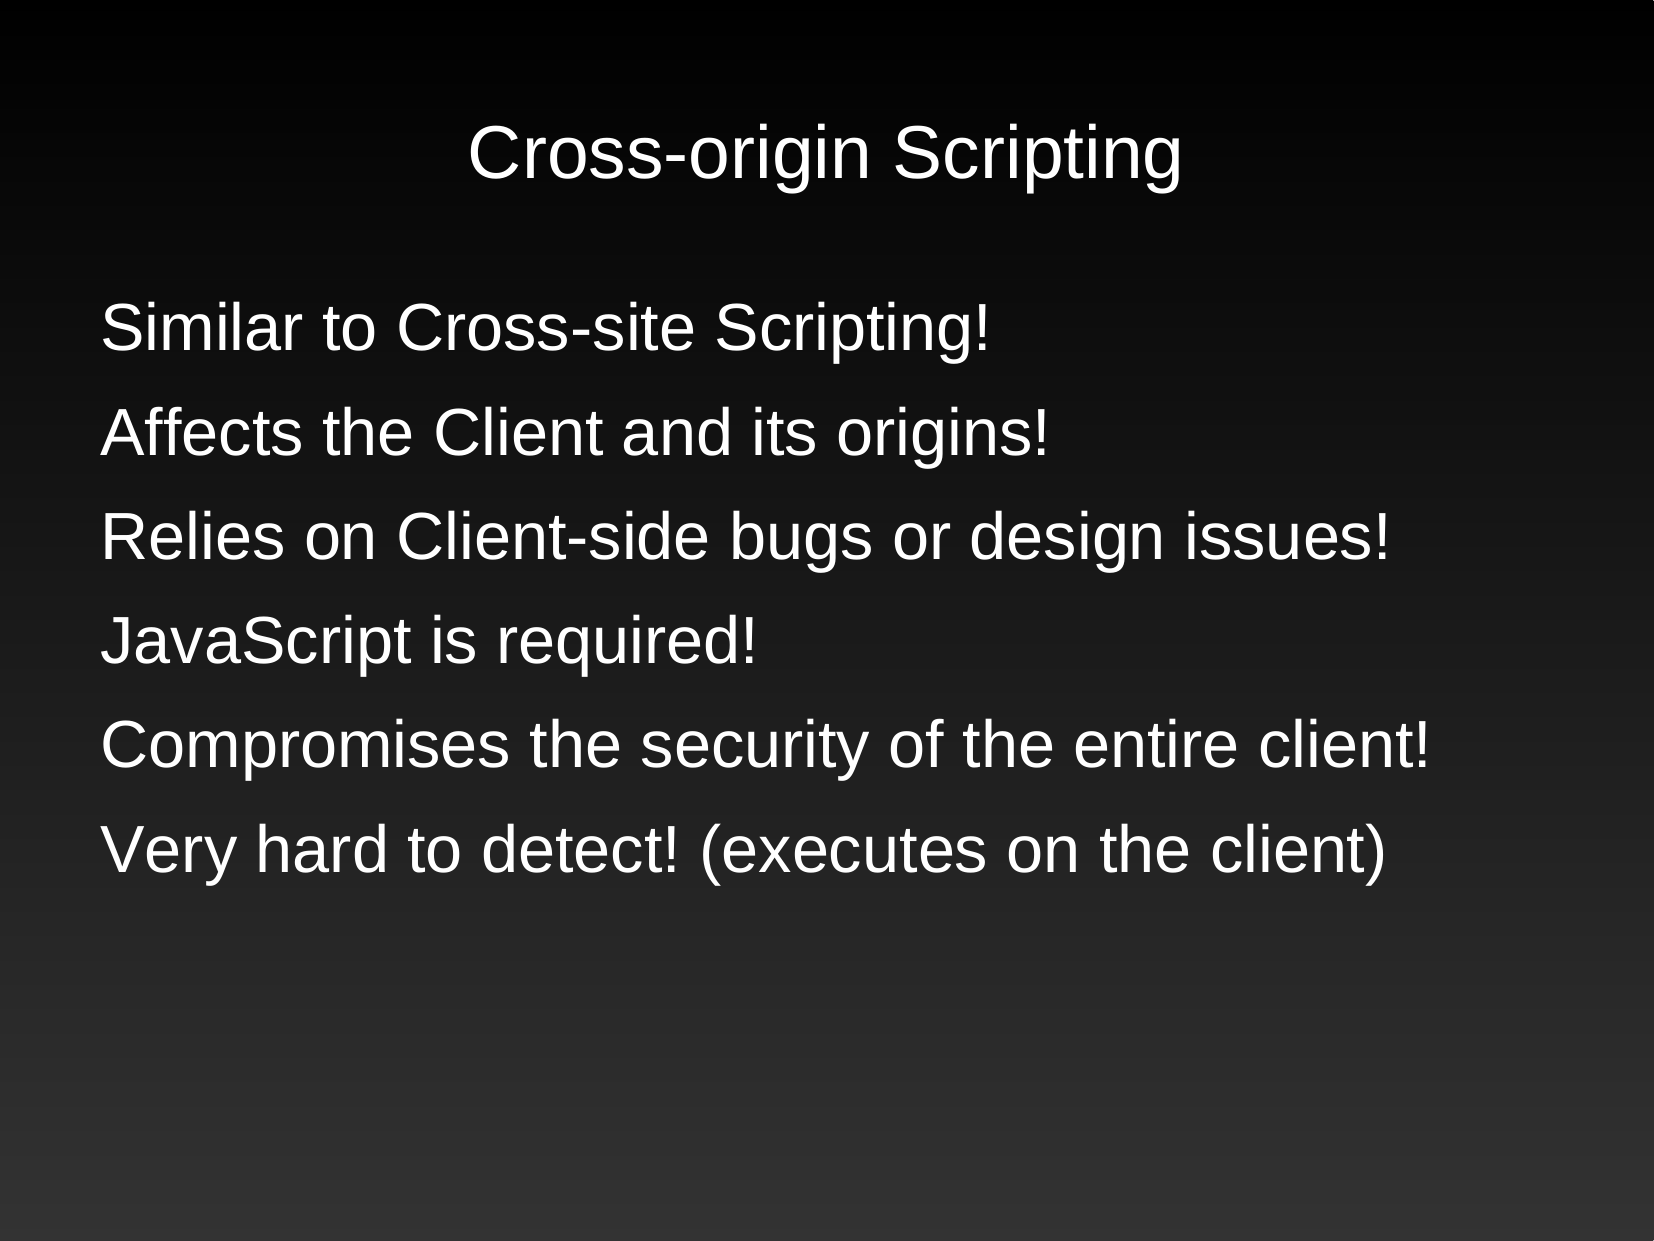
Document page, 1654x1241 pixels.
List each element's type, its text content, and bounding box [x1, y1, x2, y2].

title Cross-origin Scripting [82, 49, 1571, 257]
list Similar to Cross-site Scripting! Affects the Client and its origins! Relies on Client-side bugs or design issues! JavaScript is required! Compromises the security of the entire client! Very hard to detect! (executes on the client) [82, 290, 1571, 1109]
